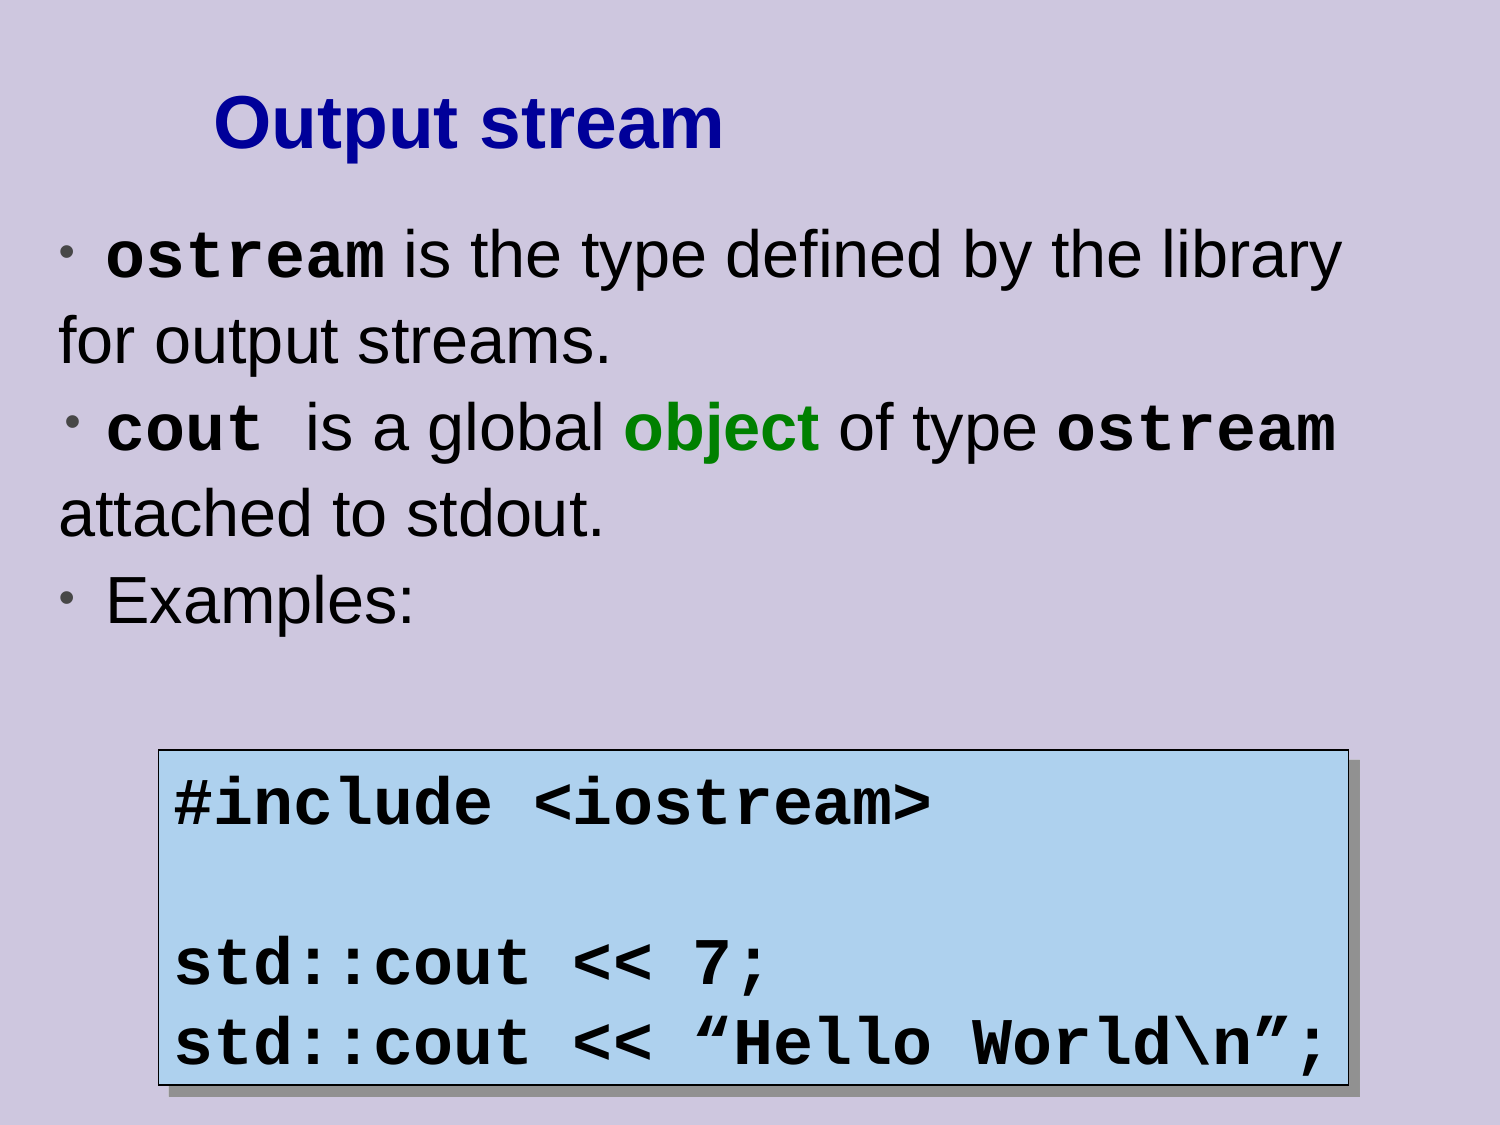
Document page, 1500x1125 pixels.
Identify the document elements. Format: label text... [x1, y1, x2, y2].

list ostream is the type defined by the library for output streams. cout is a global object of type ostream attached to stdout. Examples: [43, 212, 1406, 865]
title Output stream [198, 17, 1468, 220]
text_box #include <iostream> std::cout << 7; std::cout << “Hello World\n”; [158, 749, 1349, 1086]
